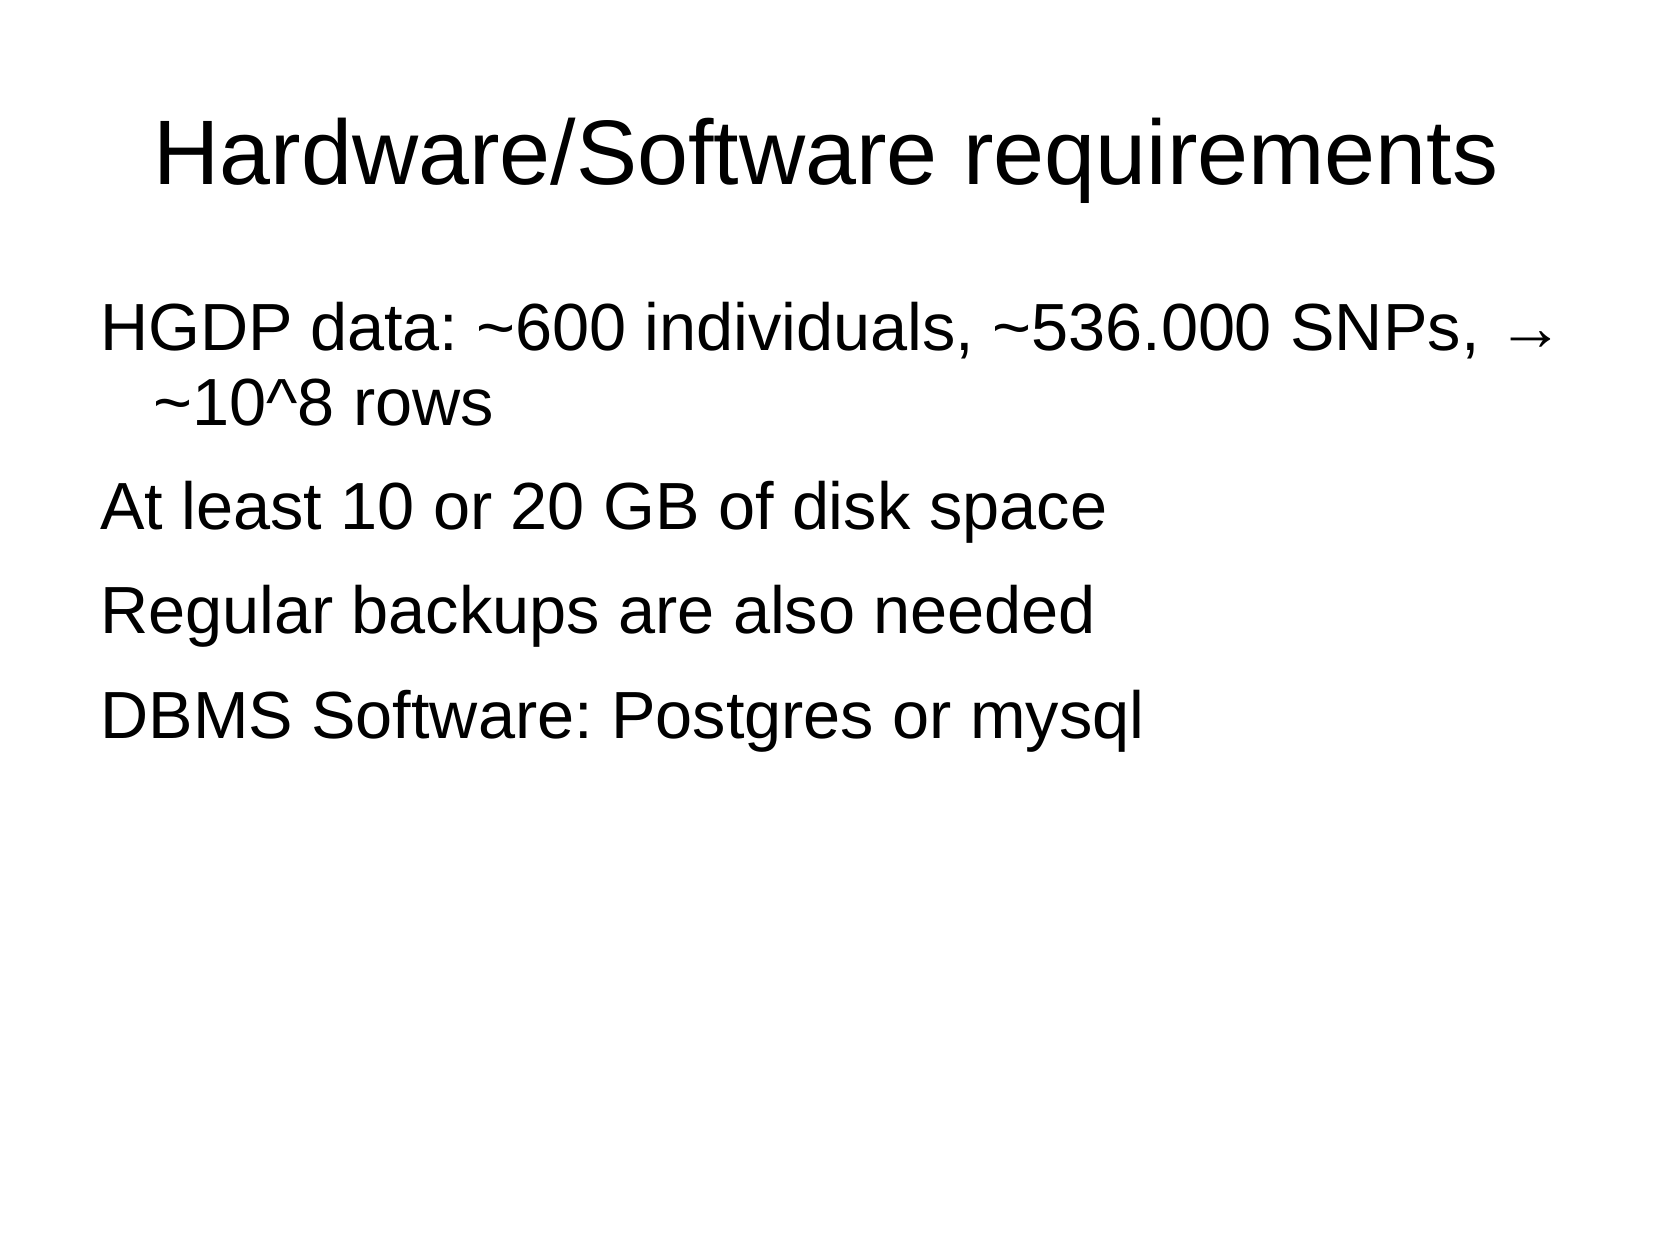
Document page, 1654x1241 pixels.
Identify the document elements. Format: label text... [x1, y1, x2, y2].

list HGDP data: ~600 individuals, ~536.000 SNPs, → ~10^8 rows At least 10 or 20 GB of disk space Regular backups are also needed DBMS Software: Postgres or mysql [82, 290, 1571, 1094]
title Hardware/Software requirements [82, 56, 1571, 250]
